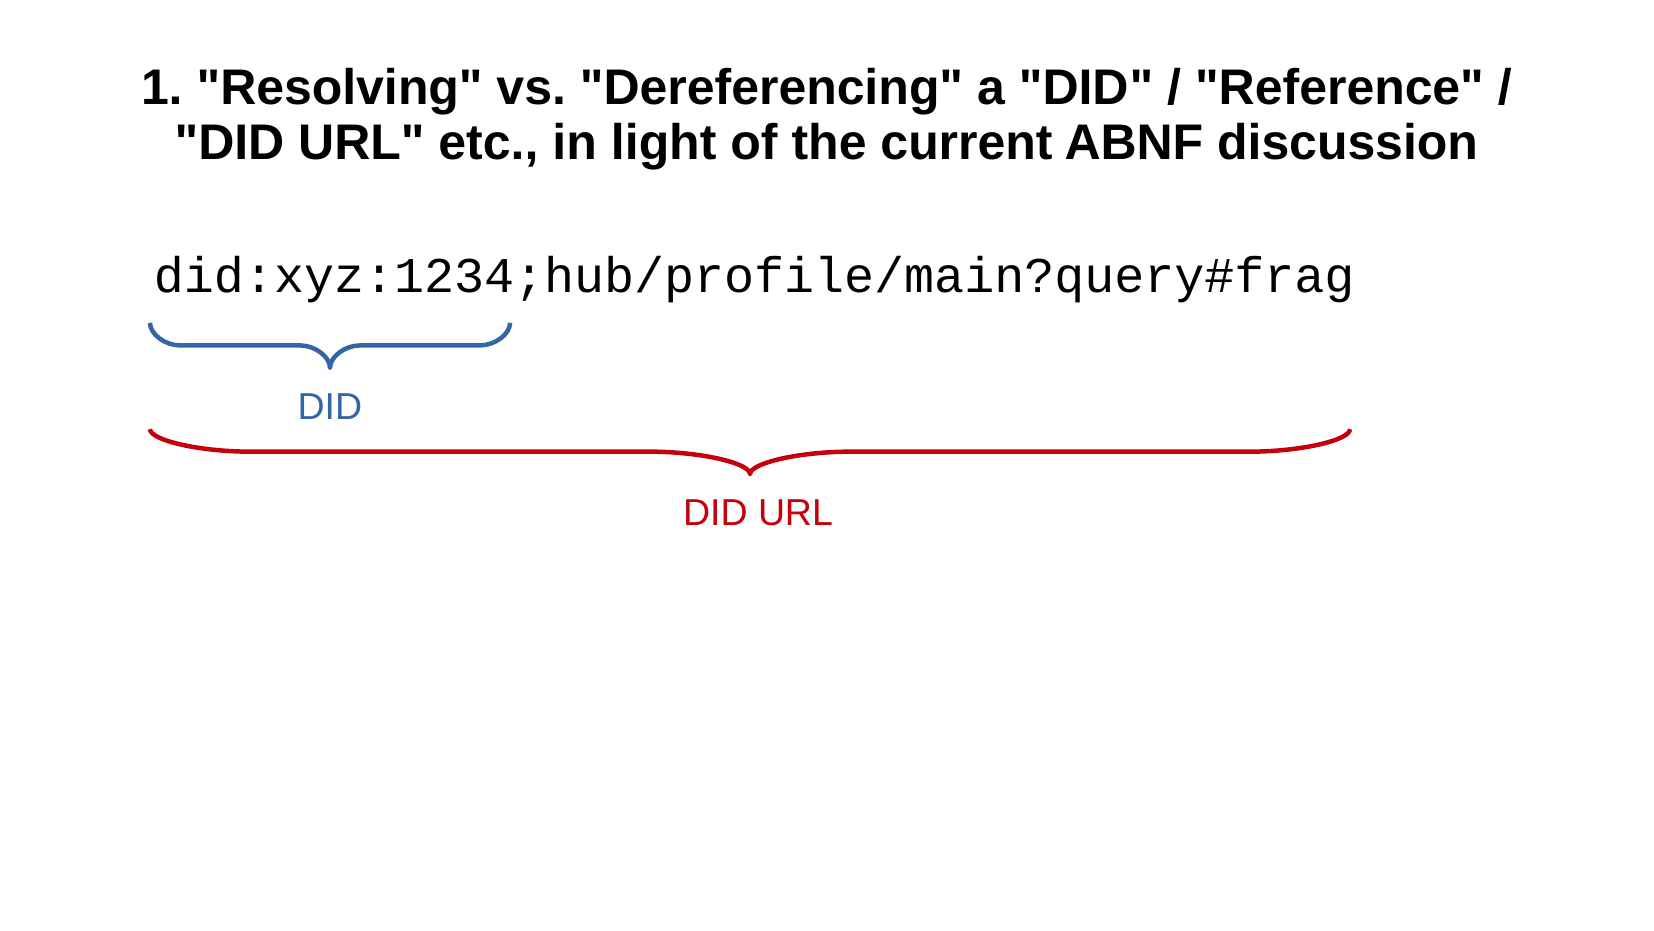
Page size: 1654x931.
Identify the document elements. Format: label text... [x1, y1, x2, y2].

text_box did:xyz:1234;hub/profile/main?query#frag [139, 243, 1654, 372]
text_box DID URL [668, 484, 1127, 542]
title 1. "Resolving" vs. "Dereferencing" a "DID" / "Reference" / "DID URL" etc., in light of the current ABNF discussion [82, 37, 1571, 193]
text_box DID [282, 377, 378, 435]
